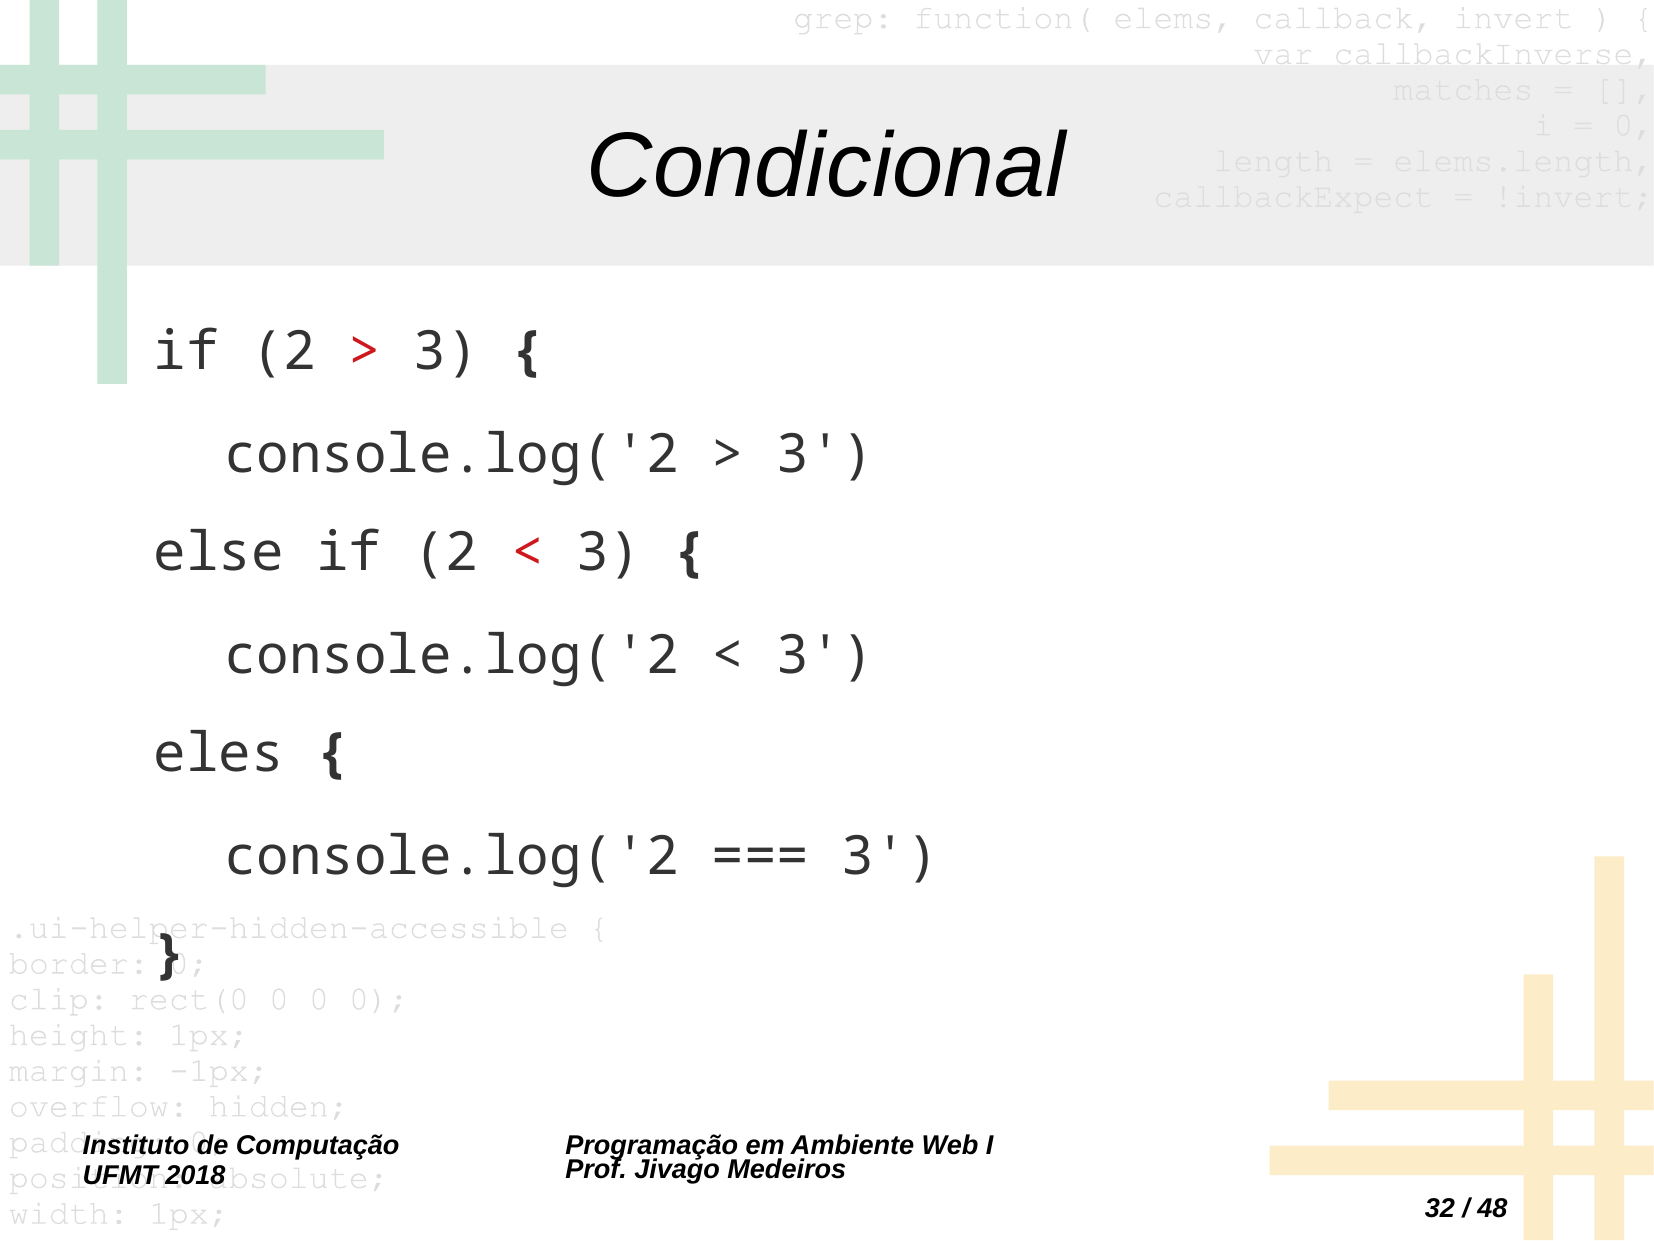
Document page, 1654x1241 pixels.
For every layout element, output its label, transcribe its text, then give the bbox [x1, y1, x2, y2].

title Condicional [82, 61, 1571, 269]
list if (2 > 3) { console.log('2 > 3') else if (2 < 3) { console.log('2 < 3') eles { console.log('2 === 3') } [82, 276, 1571, 1024]
